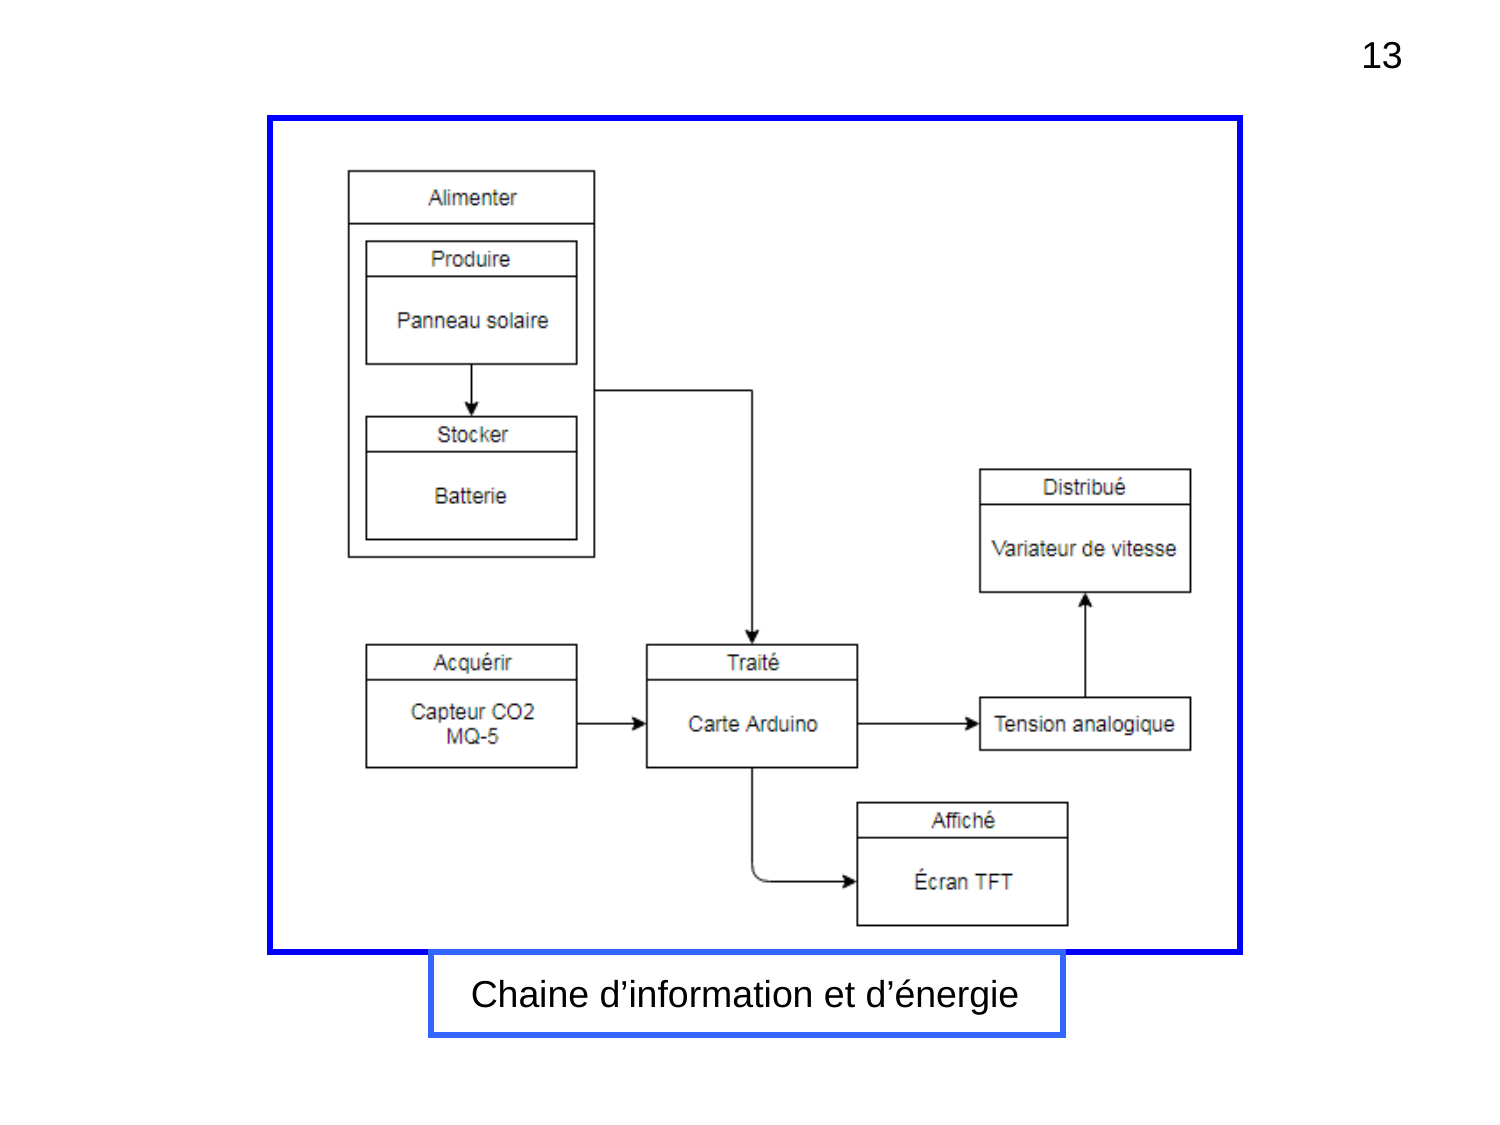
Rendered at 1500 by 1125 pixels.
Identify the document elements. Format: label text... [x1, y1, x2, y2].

text_box Chaine d’information et d’énergie [456, 962, 1046, 1023]
text_box 13 [1346, 23, 1453, 84]
picture [336, 153, 1211, 946]
